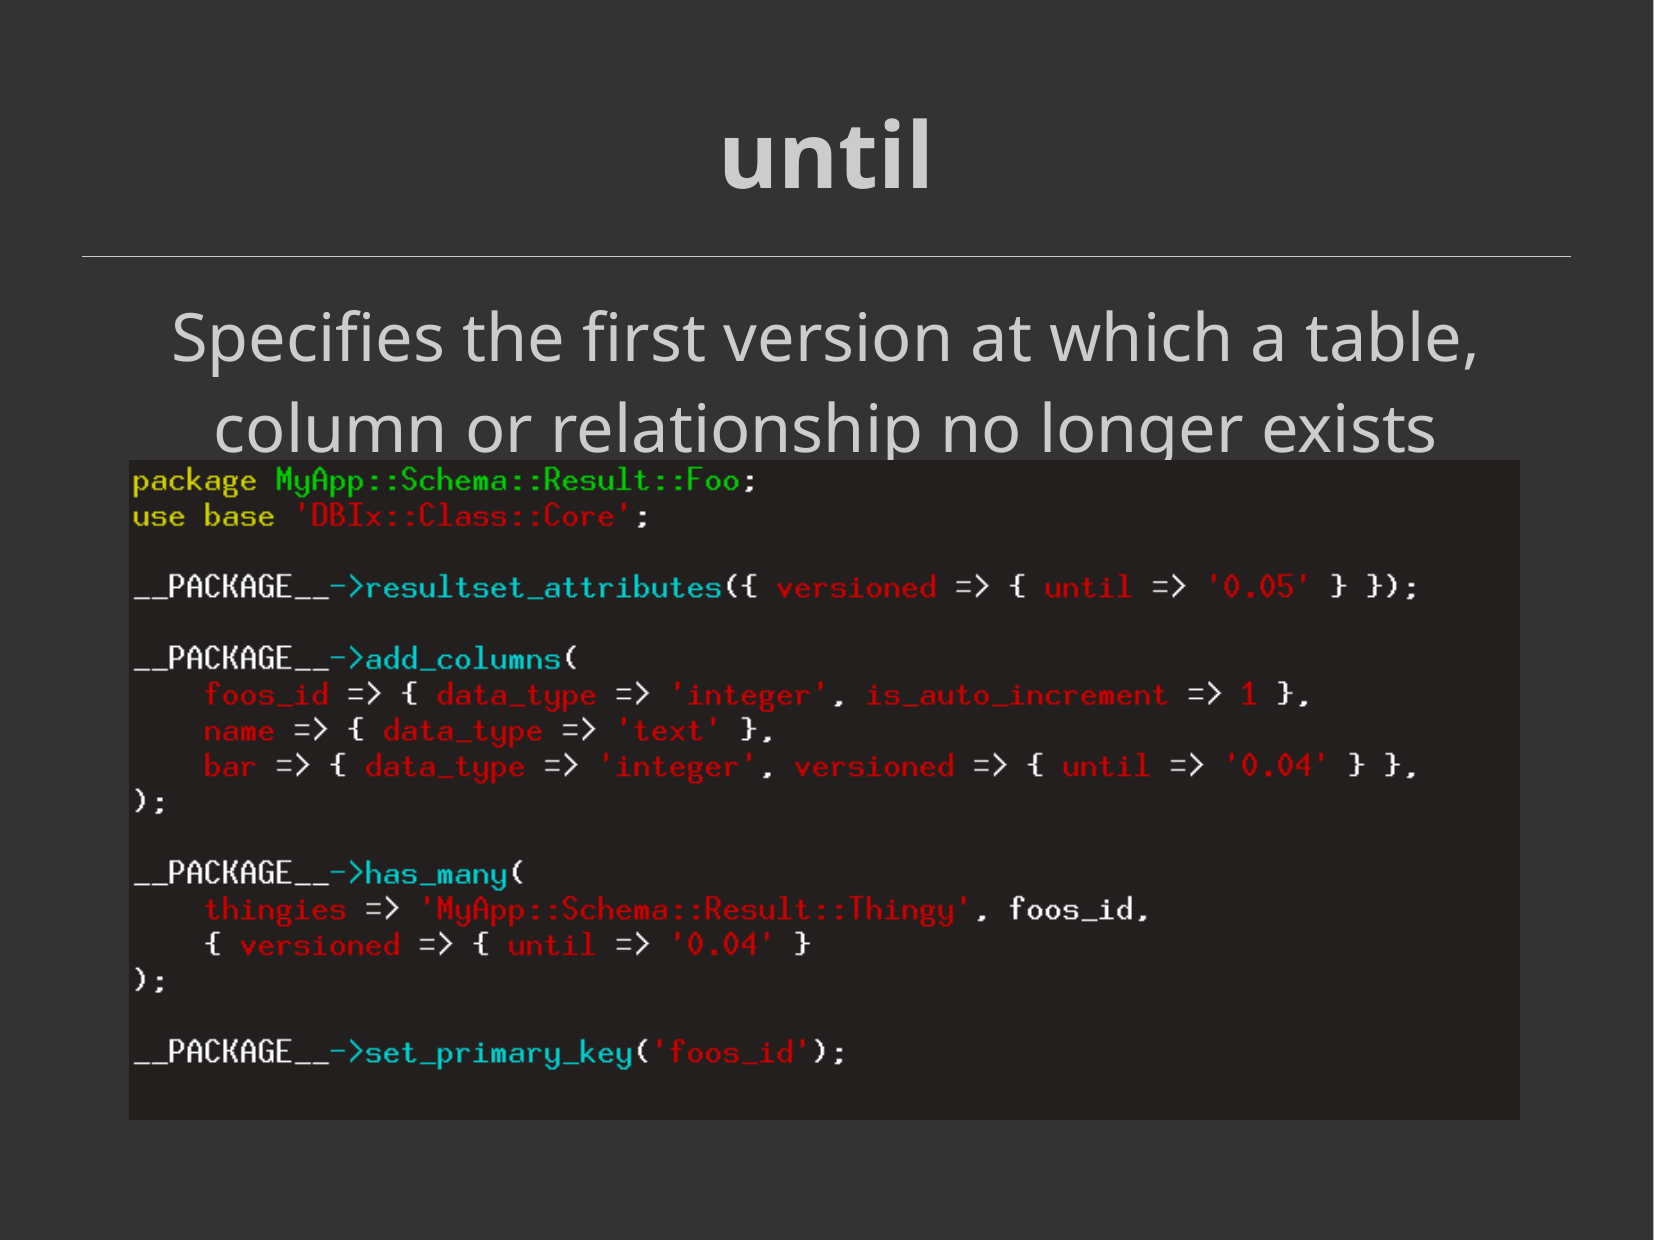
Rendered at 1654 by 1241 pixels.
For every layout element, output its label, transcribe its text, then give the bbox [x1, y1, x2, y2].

title until [82, 49, 1571, 257]
picture [129, 460, 1520, 1120]
list Specifies the first version at which a table, column or relationship no longer exists [82, 290, 1571, 1010]
